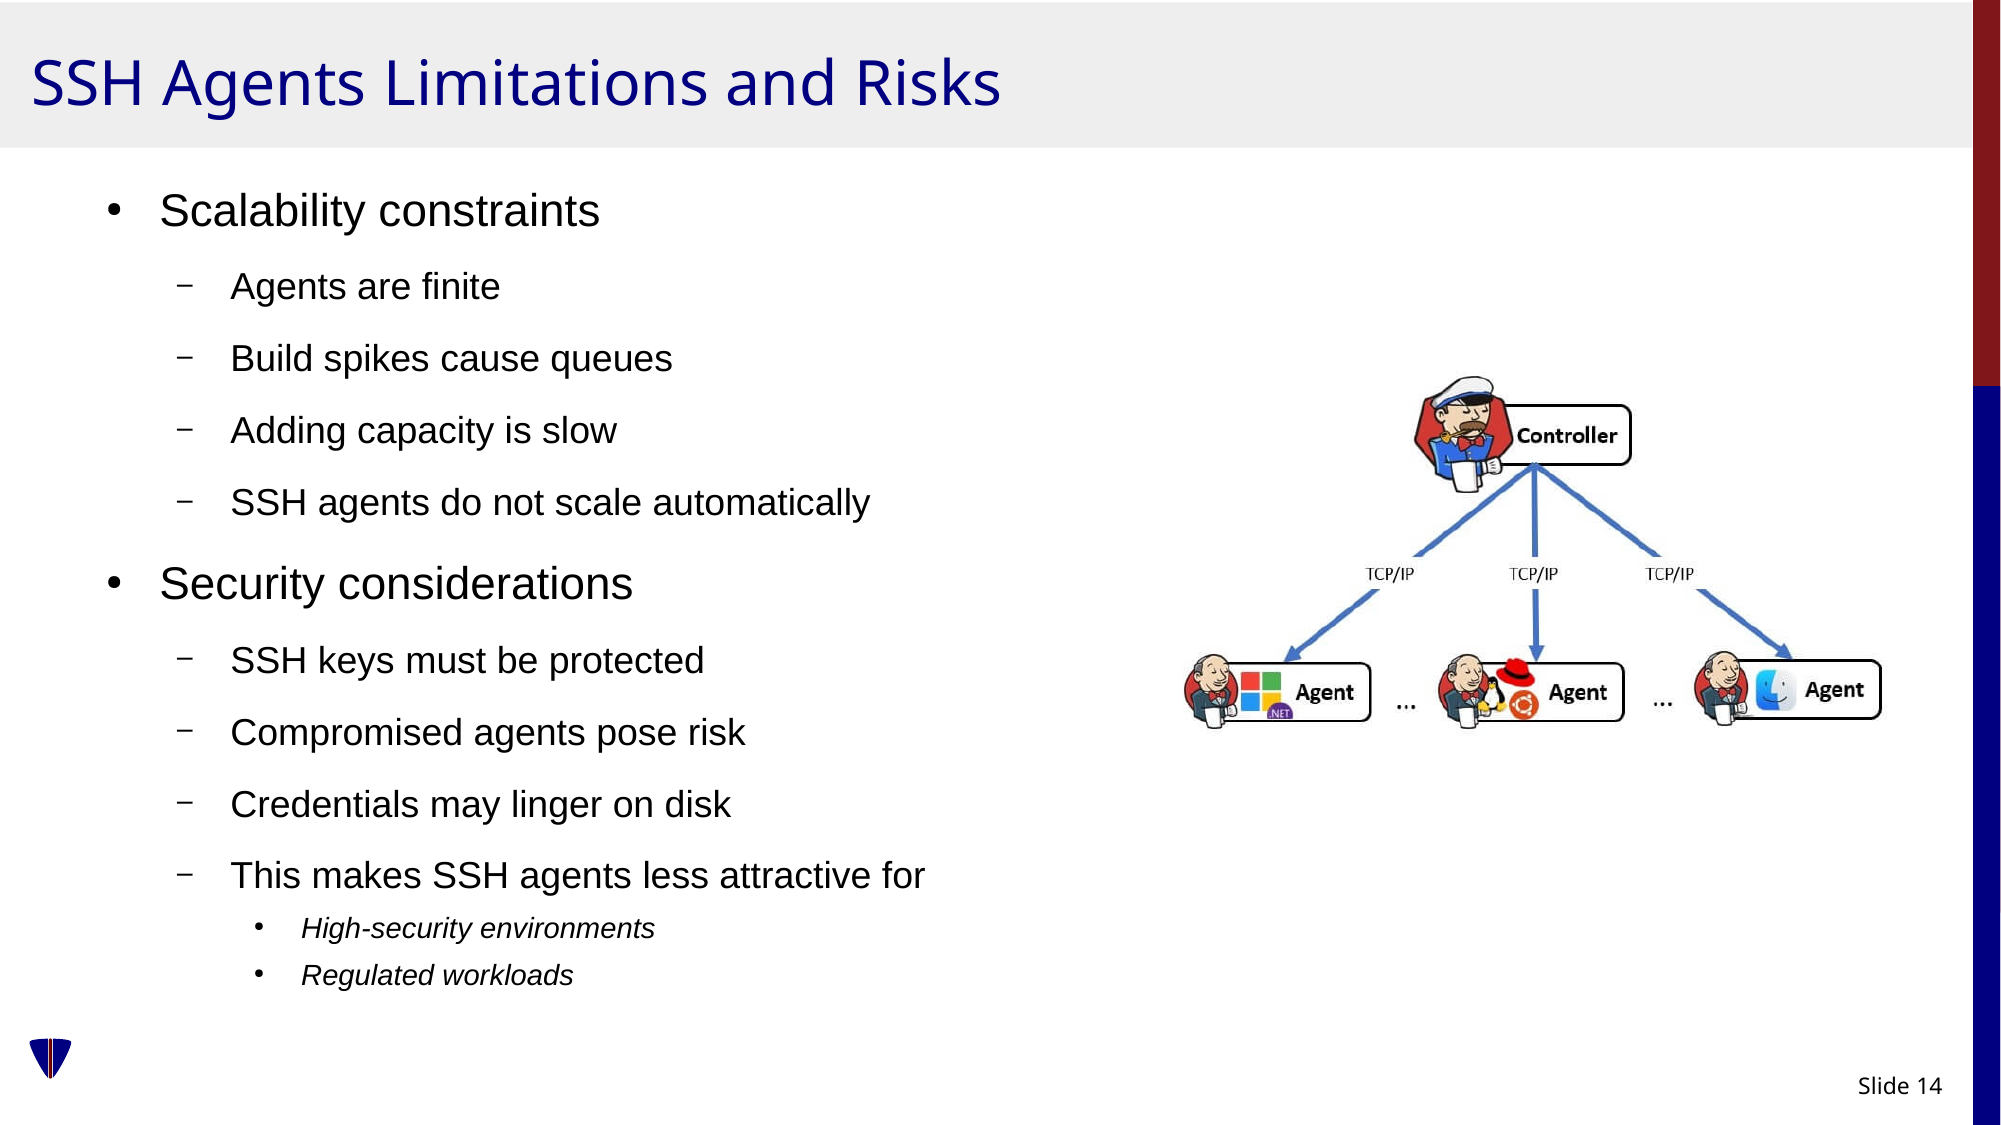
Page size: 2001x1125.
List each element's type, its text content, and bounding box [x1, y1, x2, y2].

list Scalability constraints Agents are finite Build spikes cause queues Adding capacity is slow SSH agents do not scale automatically Security considerations SSH keys must be protected Compromised agents pose risk Credentials may linger on disk This makes SSH agents less attractive for High-security environments Regulated workloads [88, 177, 1123, 1034]
picture [1122, 340, 1941, 798]
title SSH Agents Limitations and Risks [0, 2, 1973, 148]
